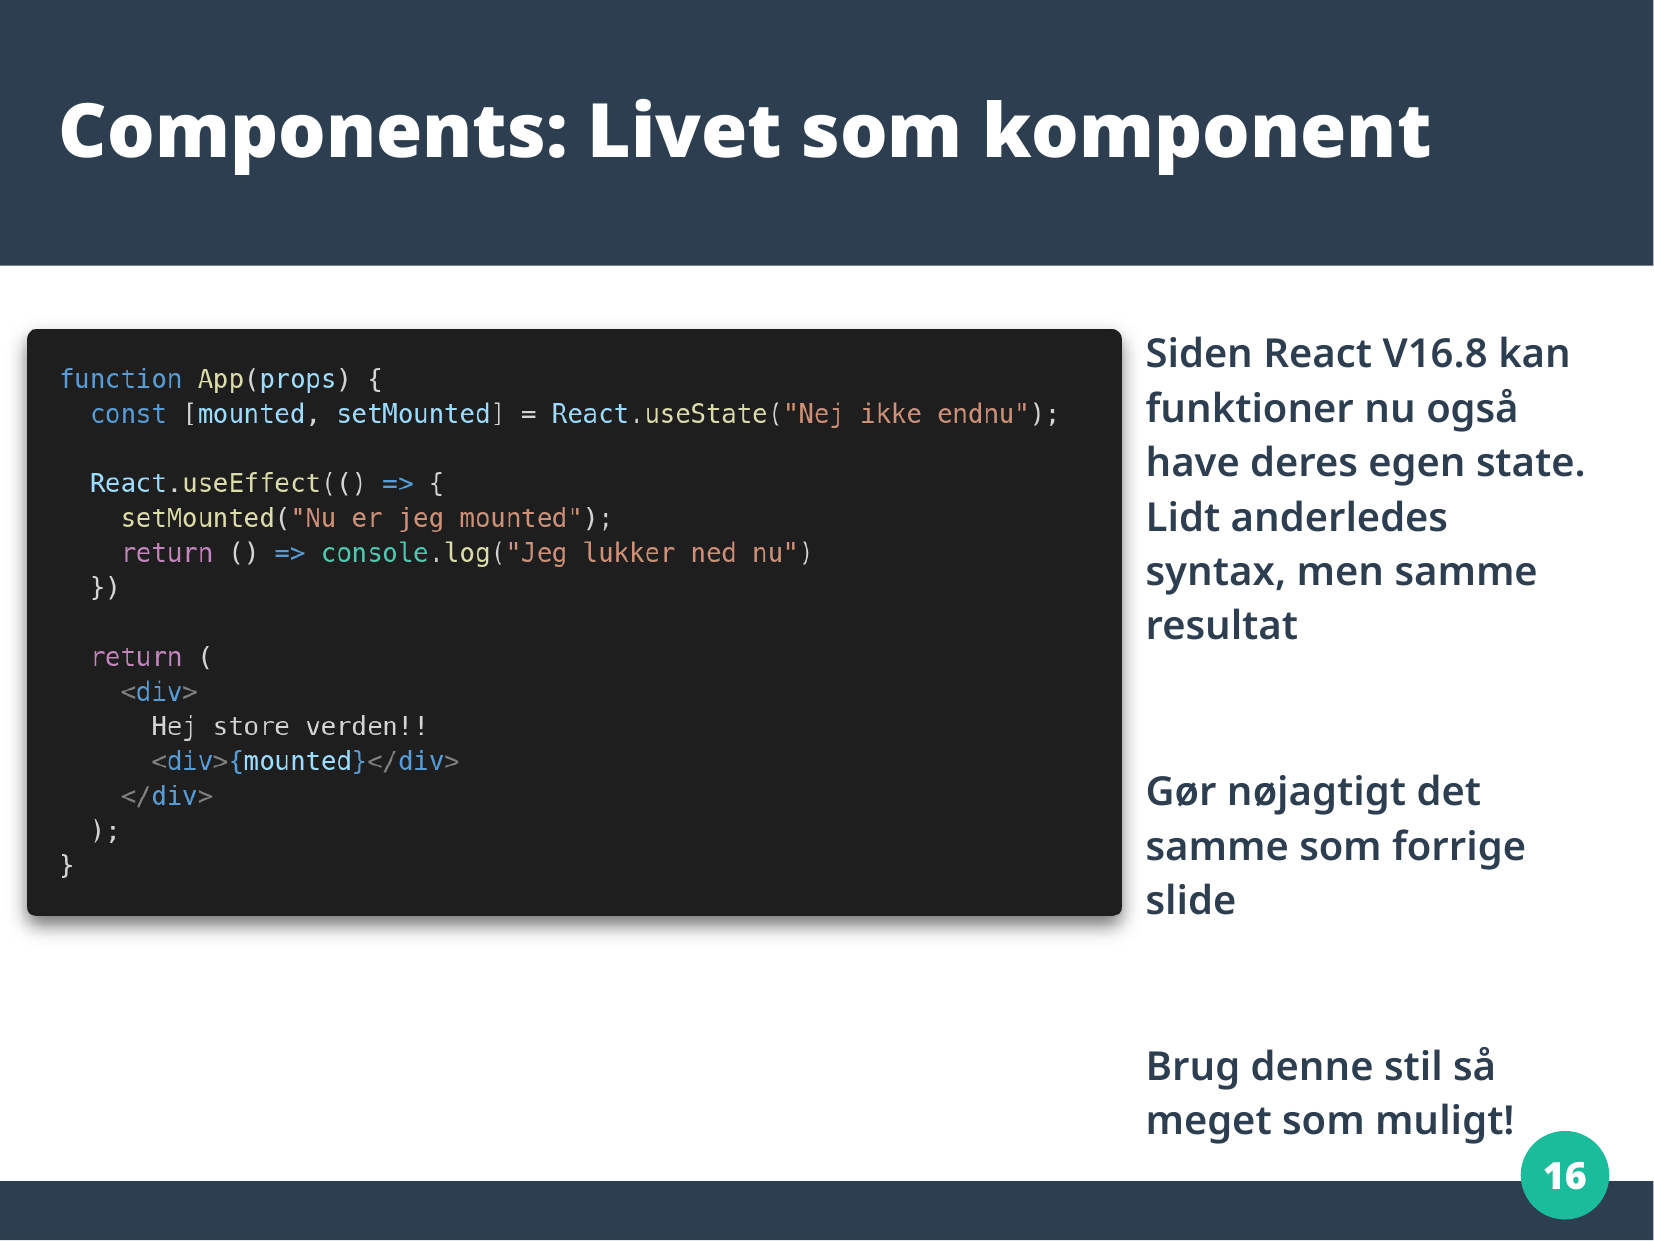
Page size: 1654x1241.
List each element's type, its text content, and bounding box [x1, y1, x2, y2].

list Siden React V16.8 kan funktioner nu også have deres egen state. Lidt anderledes syntax, men samme resultat Gør nøjagtigt det samme som forrige slide Brug denne stil så meget som muligt! [1145, 324, 1595, 1152]
title Components: Livet som komponent [59, 49, 1595, 207]
picture [0, 301, 1146, 956]
